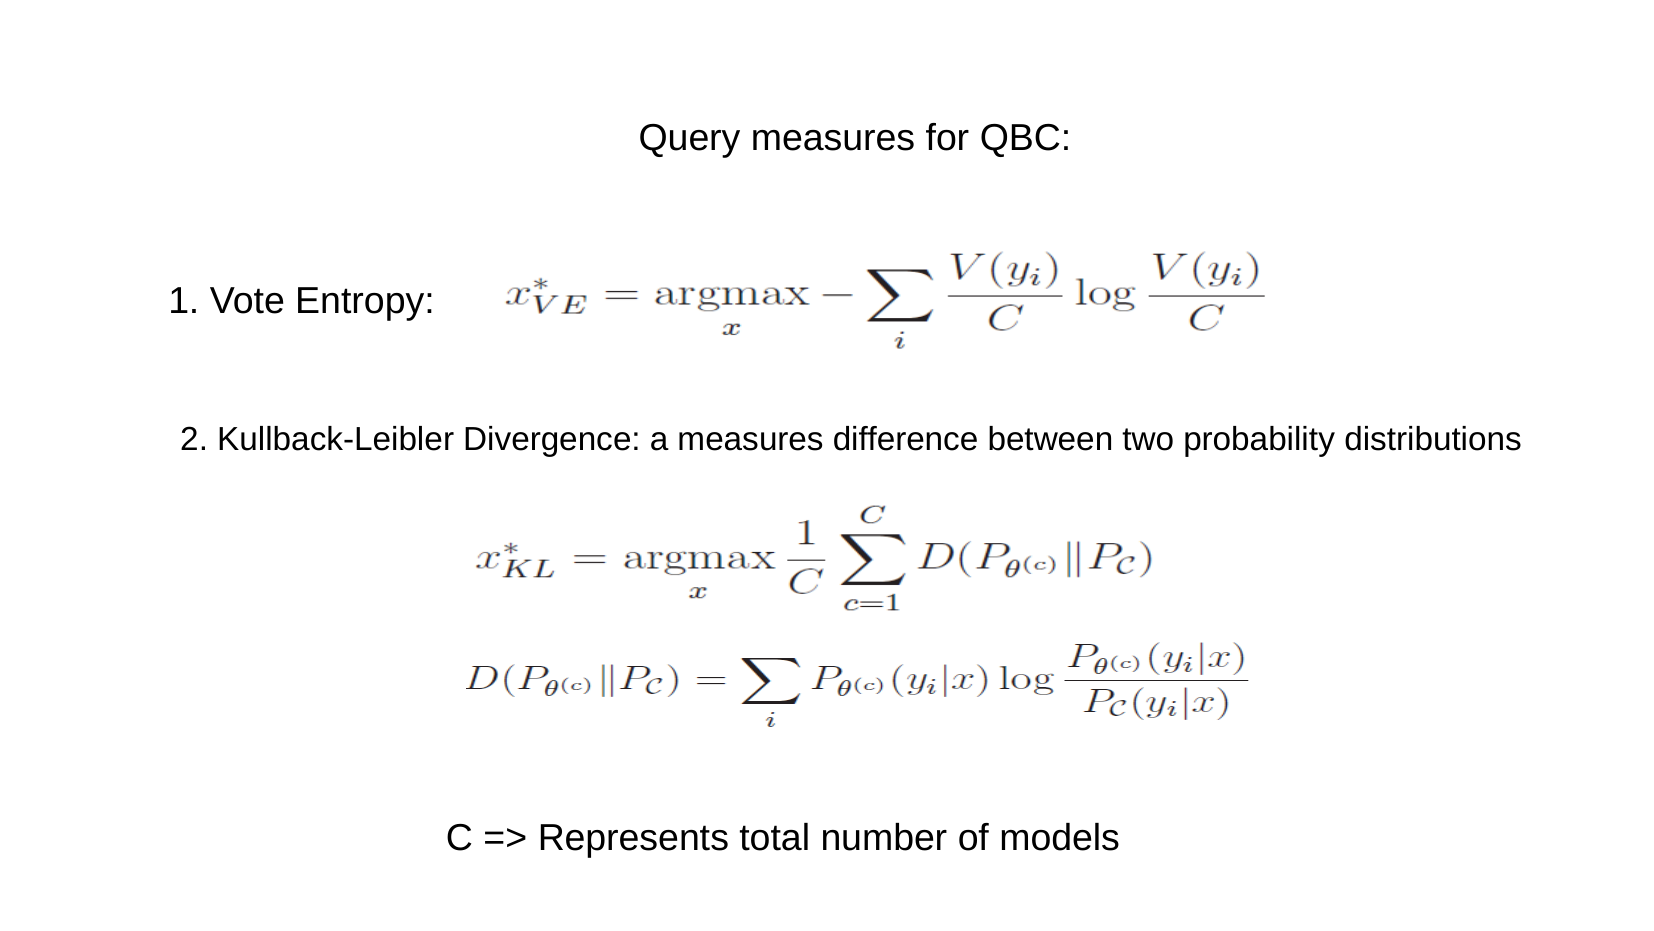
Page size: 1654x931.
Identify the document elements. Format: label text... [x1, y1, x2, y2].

text_box 1. Vote Entropy: [153, 271, 450, 329]
text_box C => Represents total number of models [431, 809, 1136, 866]
picture [468, 498, 1158, 617]
text_box 2. Kullback-Leibler Divergence: a measures difference between two probability distributions [165, 413, 1352, 503]
text_box Query measures for QBC: [623, 108, 1087, 166]
picture [466, 639, 1255, 733]
picture [496, 247, 1268, 352]
